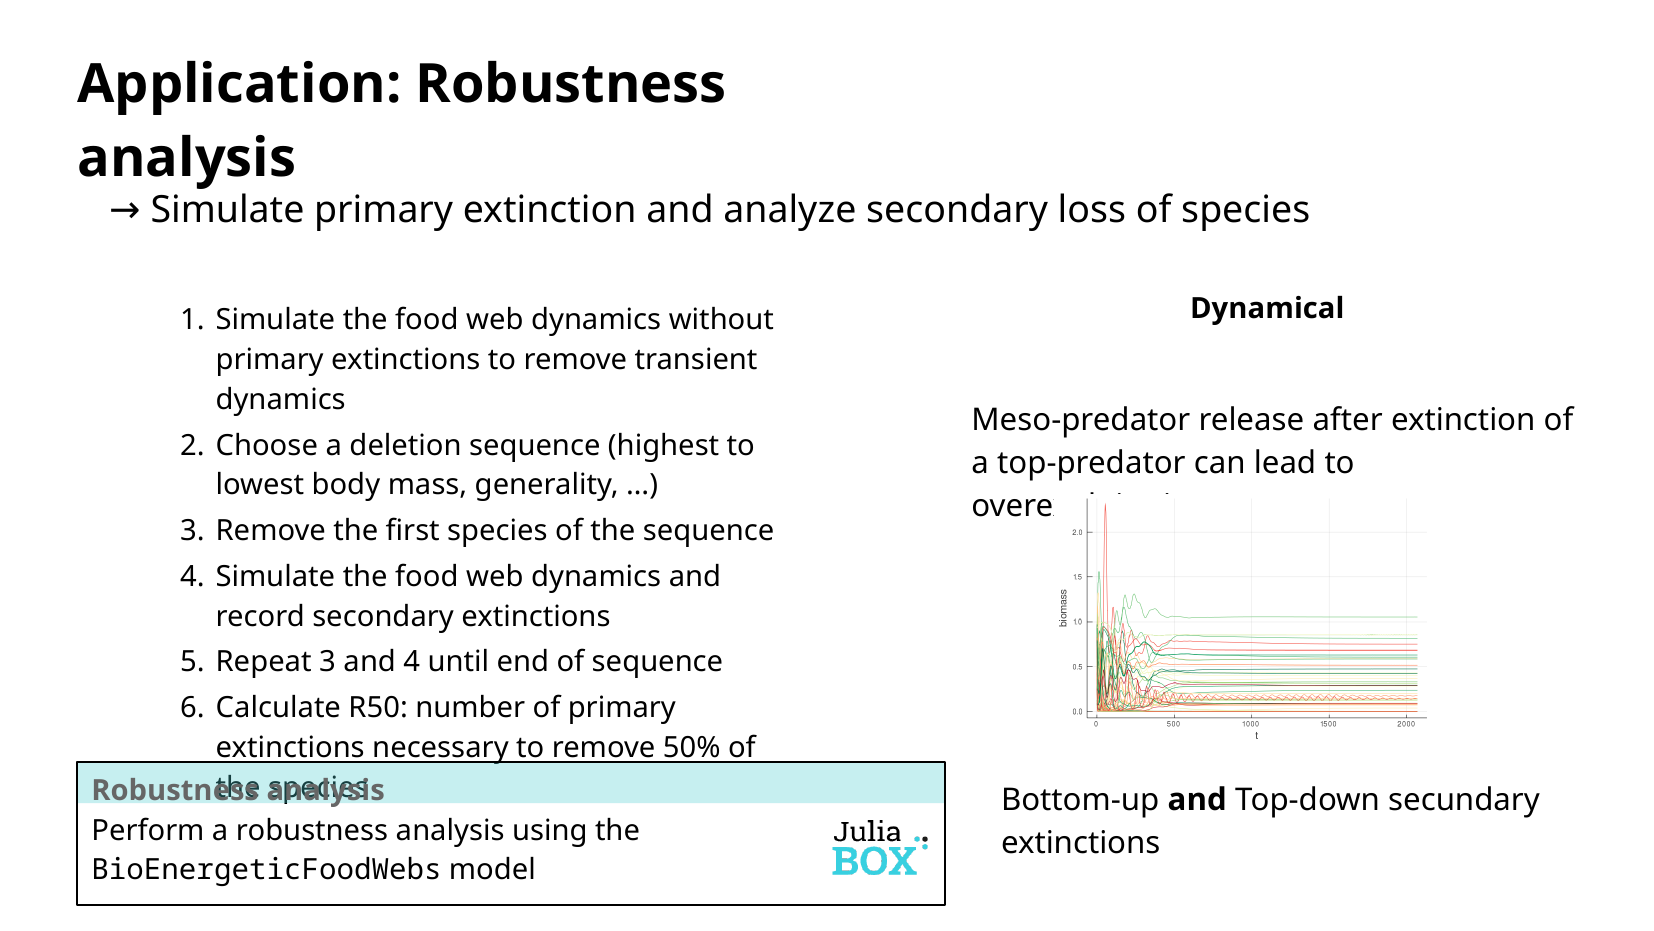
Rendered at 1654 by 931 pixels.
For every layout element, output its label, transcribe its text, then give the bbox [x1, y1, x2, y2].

text_box Bottom-up and Top-down secundary extinctions [986, 769, 1625, 864]
text_box Robustness analysis Perform a robustness analysis using the BioEnergeticFoodWebs model [76, 761, 815, 925]
text_box Simulate the food web dynamics without primary extinctions to remove transient dynamics Choose a deletion sequence (highest to lowest body mass, generality, …) Remove the first species of the sequence Simulate the food web dynamics and record secondary extinctions Repeat 3 and 4 until end of sequence Calculate R50: number of primary extinctions necessary to remove 50% of the species [165, 291, 804, 733]
text_box [815, 761, 945, 902]
picture [1054, 494, 1430, 745]
text_box Dynamical [1175, 279, 1554, 332]
picture [832, 820, 928, 875]
text_box Meso-predator release after extinction of a top-predator can lead to overexploitation [956, 389, 1595, 483]
text_box Application: Robustness analysis [62, 36, 961, 121]
text_box → Simulate primary extinction and analyze secondary loss of species [94, 175, 1610, 331]
